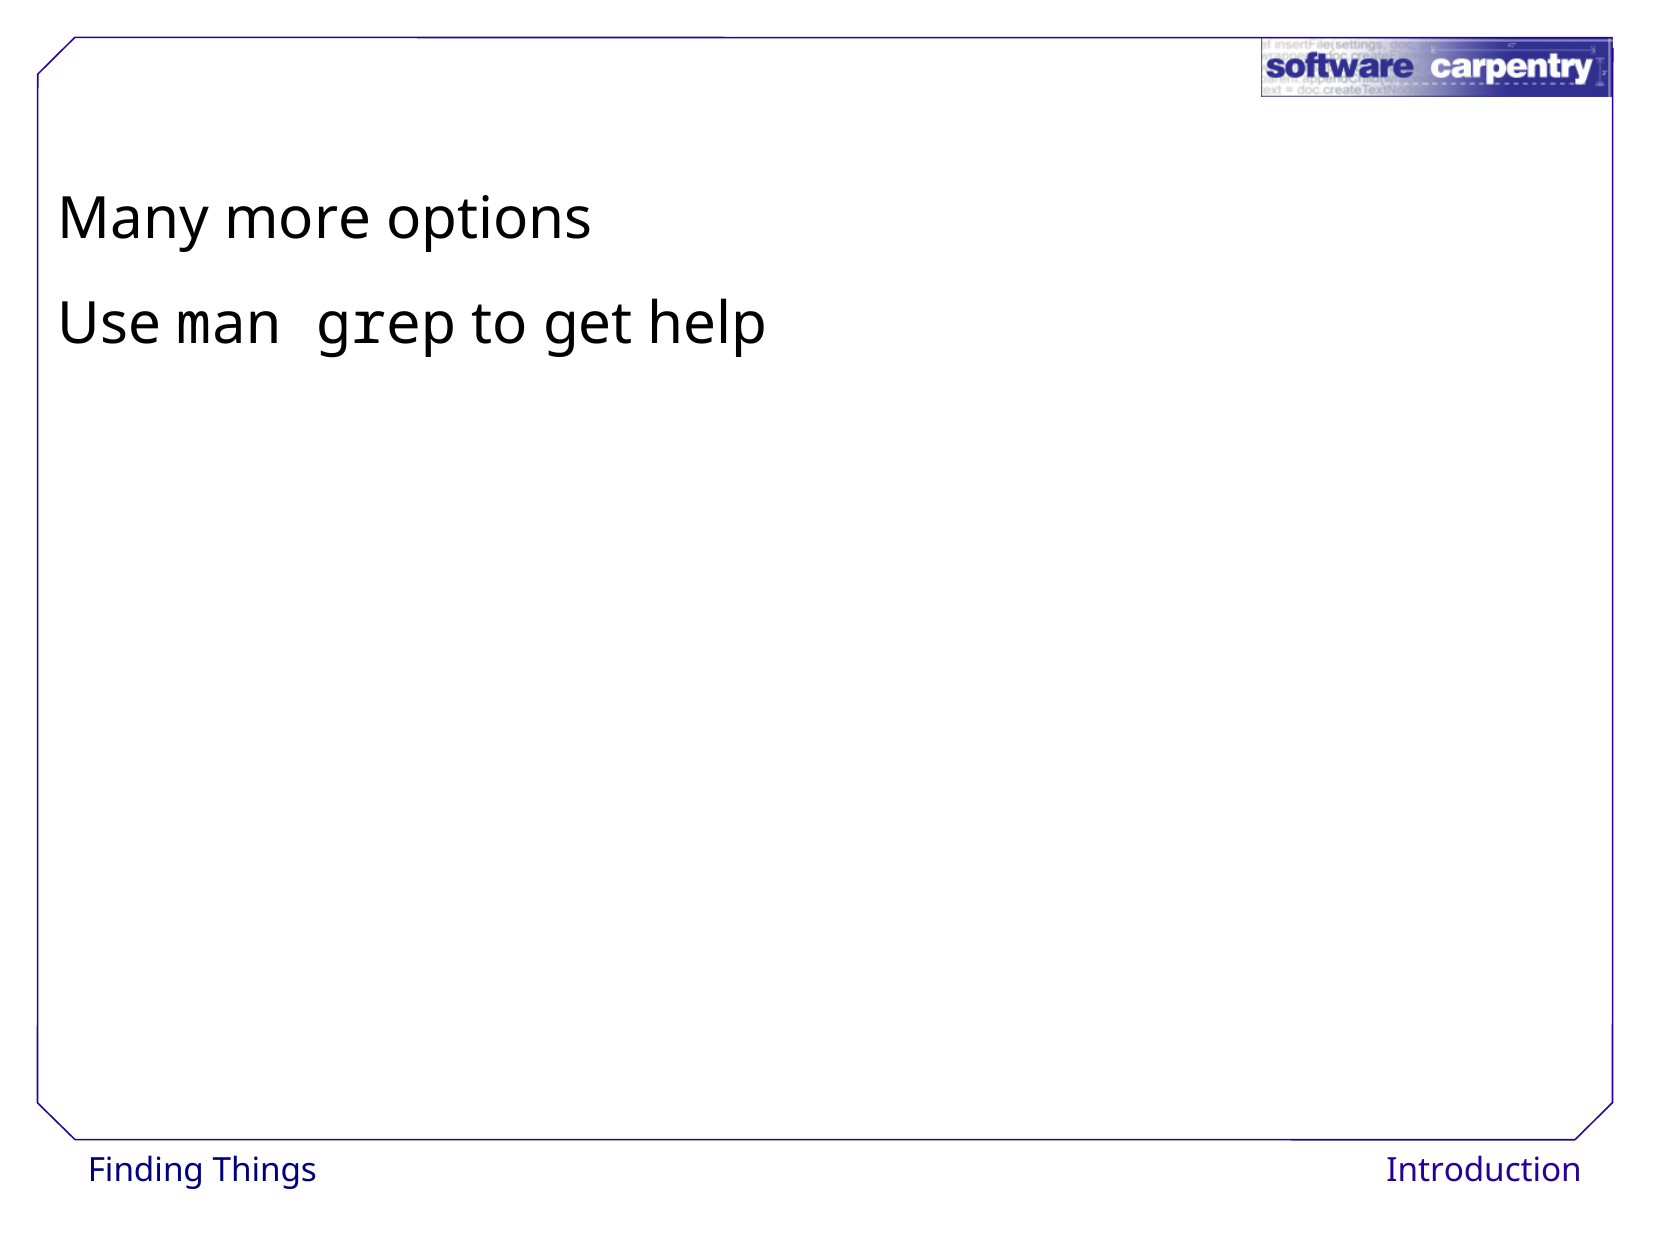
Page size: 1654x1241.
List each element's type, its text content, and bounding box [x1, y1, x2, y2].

text_box Many more options Use man grep to get help [43, 137, 933, 364]
picture [1261, 39, 1613, 97]
